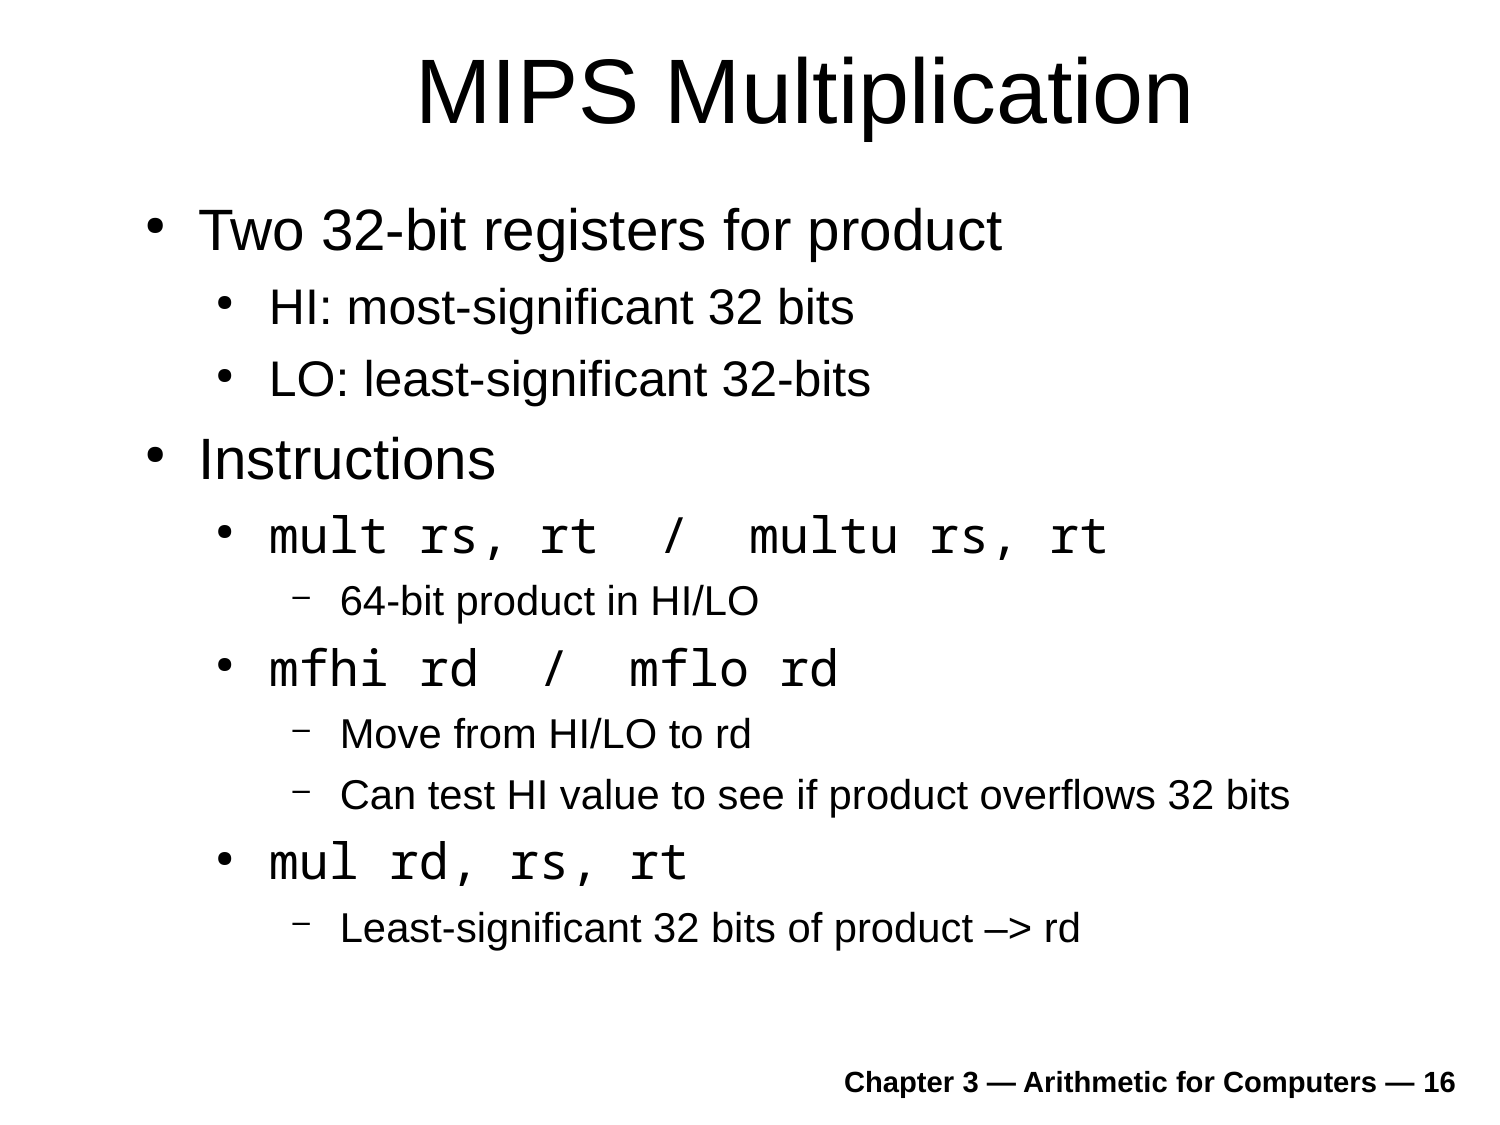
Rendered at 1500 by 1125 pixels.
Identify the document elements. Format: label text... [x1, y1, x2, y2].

title MIPS Multiplication [112, 23, 1468, 149]
list Two 32-bit registers for product HI: most-significant 32 bits LO: least-significant 32-bits Instructions mult rs, rt / multu rs, rt 64-bit product in HI/LO mfhi rd / mflo rd Move from HI/LO to rd Can test HI value to see if product overflows 32 bits mul rd, rs, rt Least-significant 32 bits of product –> rd [112, 184, 1469, 1024]
text_box Chapter 3 — Arithmetic for Computers — <number> [277, 1046, 1471, 1106]
